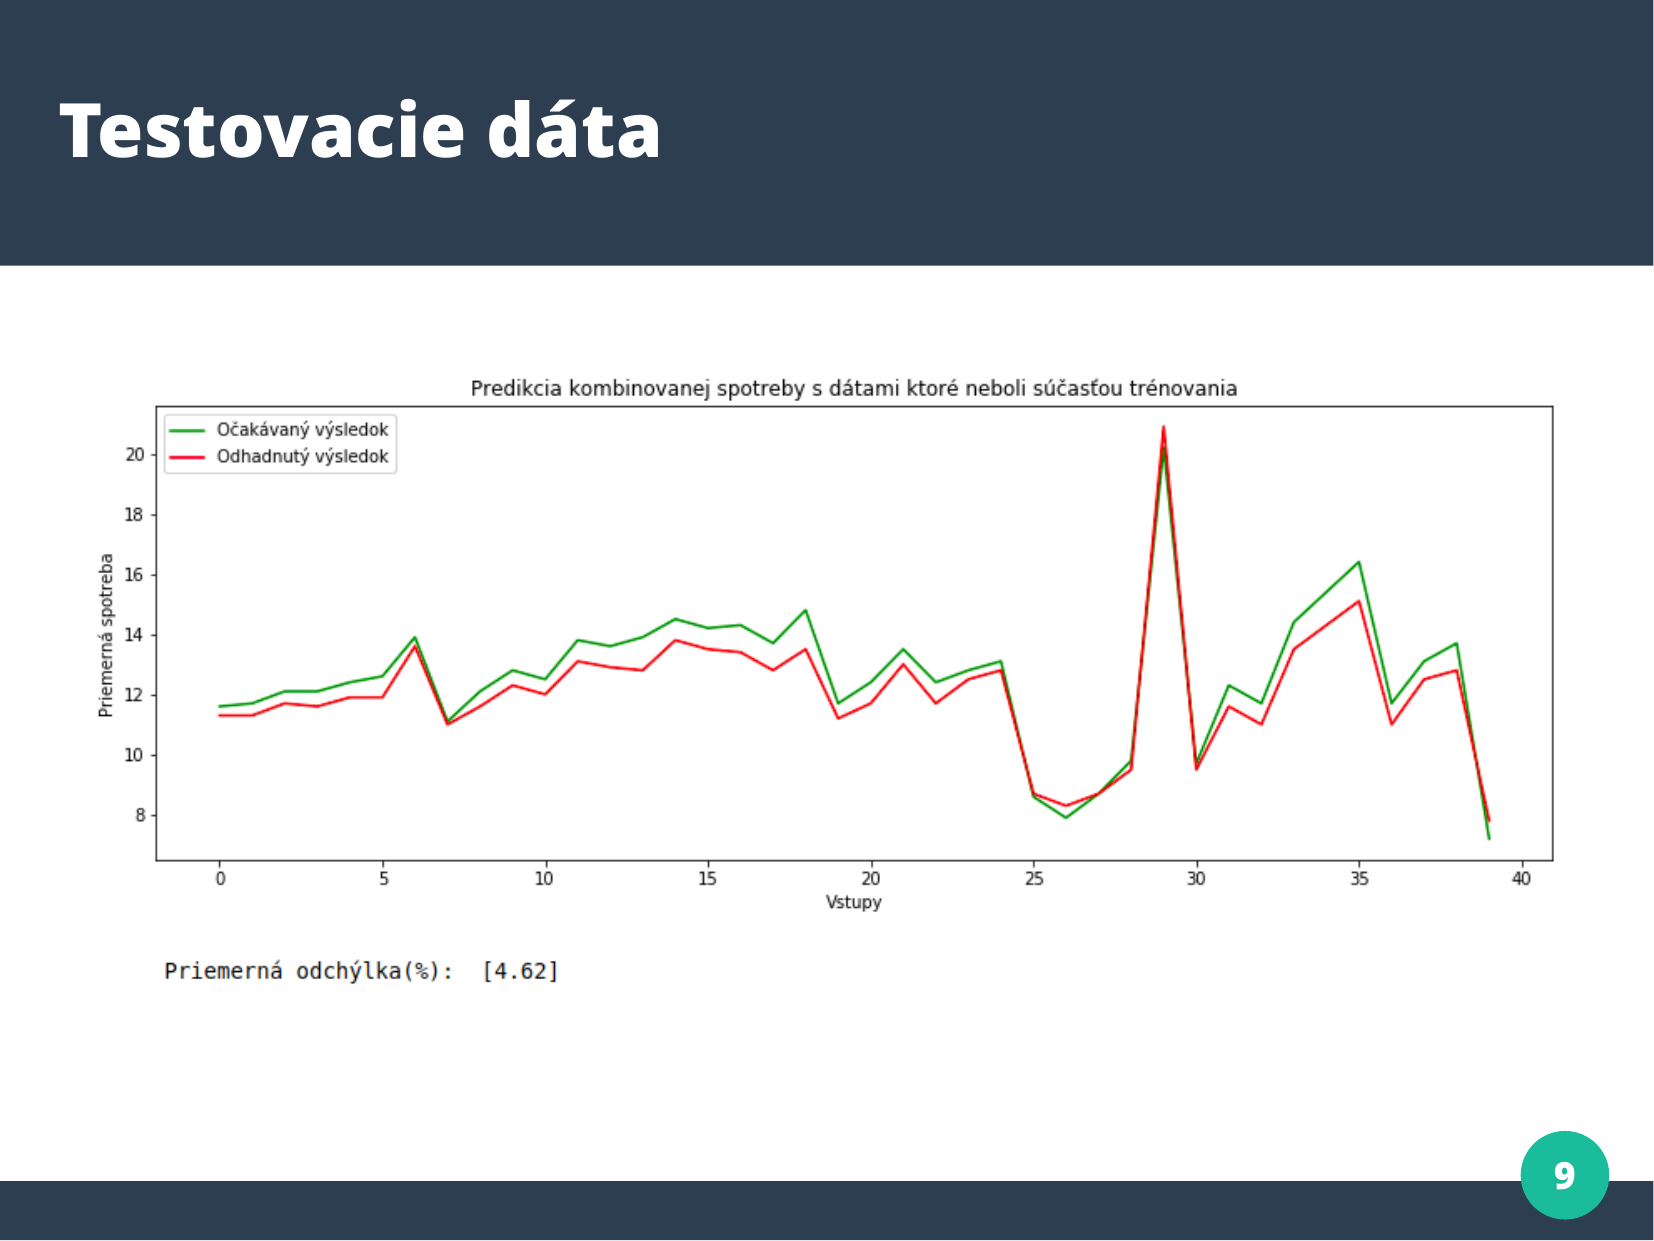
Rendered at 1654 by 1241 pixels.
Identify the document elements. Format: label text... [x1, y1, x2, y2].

title Testovacie dáta [59, 49, 1595, 207]
picture [153, 944, 590, 995]
picture [84, 366, 1569, 927]
